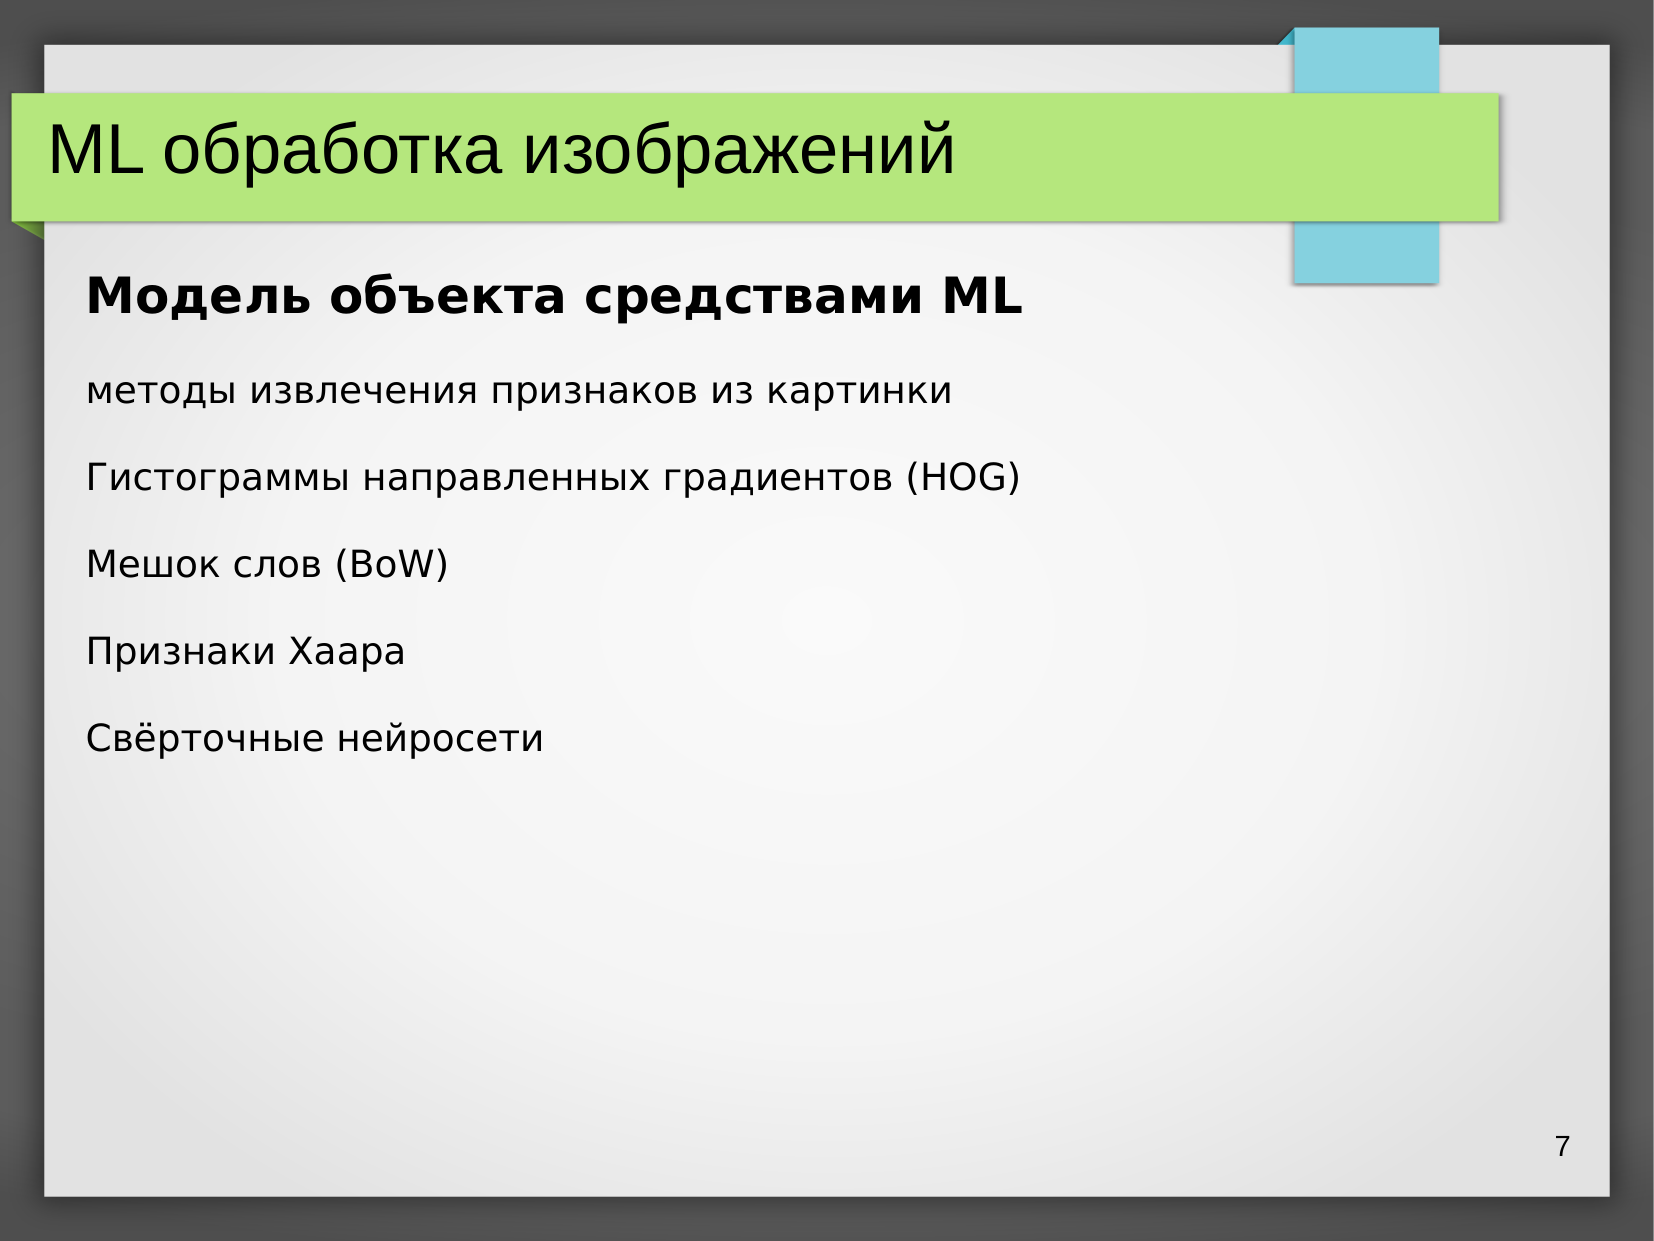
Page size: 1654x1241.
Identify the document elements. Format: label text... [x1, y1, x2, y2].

title ML обработка изображений [47, 109, 1501, 189]
text_box Модель объекта средствами ML методы извлечения признаков из картинки Гистограммы направленных градиентов (HOG) Мешок слов (BoW) Признаки Хаара Свёрточные нейросети [70, 259, 1653, 1050]
picture [0, 0, 1654, 1241]
